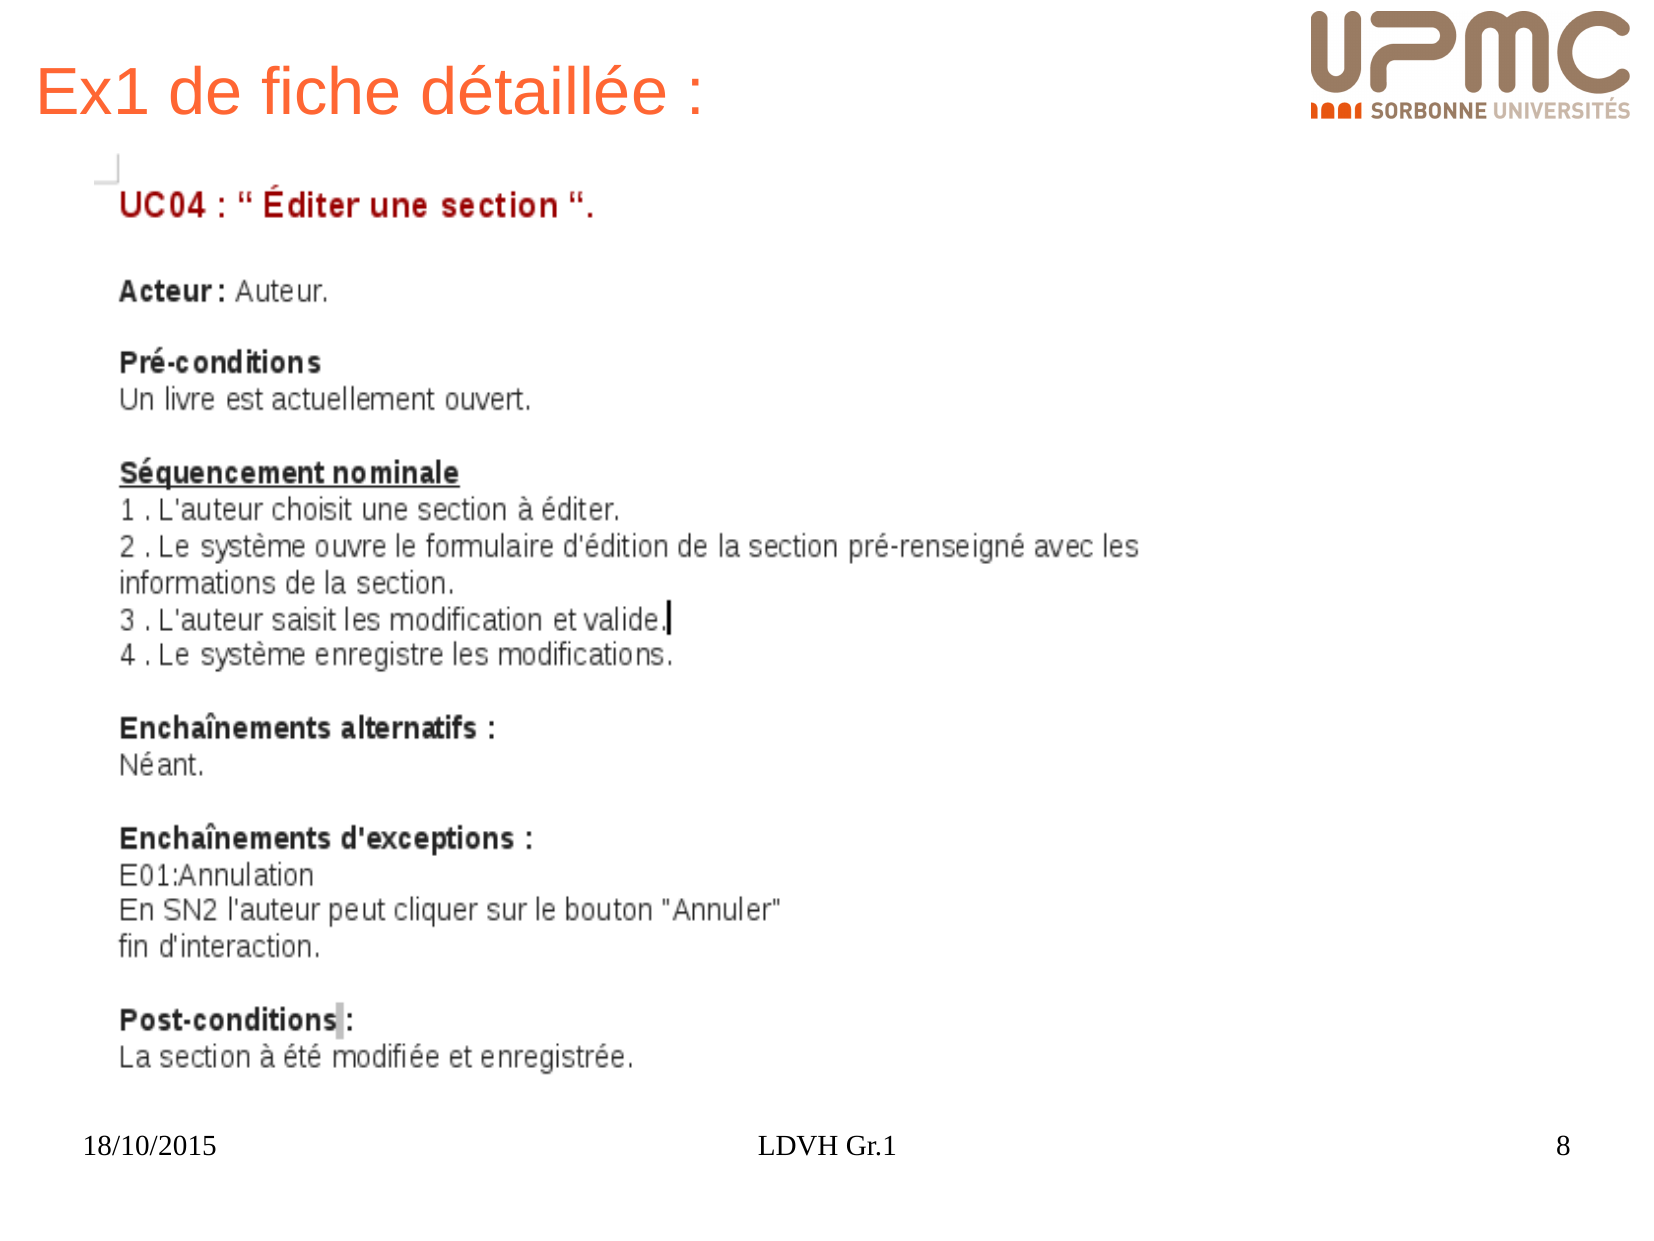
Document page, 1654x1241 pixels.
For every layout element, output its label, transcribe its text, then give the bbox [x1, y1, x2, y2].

picture [1311, 11, 1630, 120]
title Ex1 de fiche détaillée : [35, 23, 1241, 160]
picture [94, 153, 1158, 1123]
